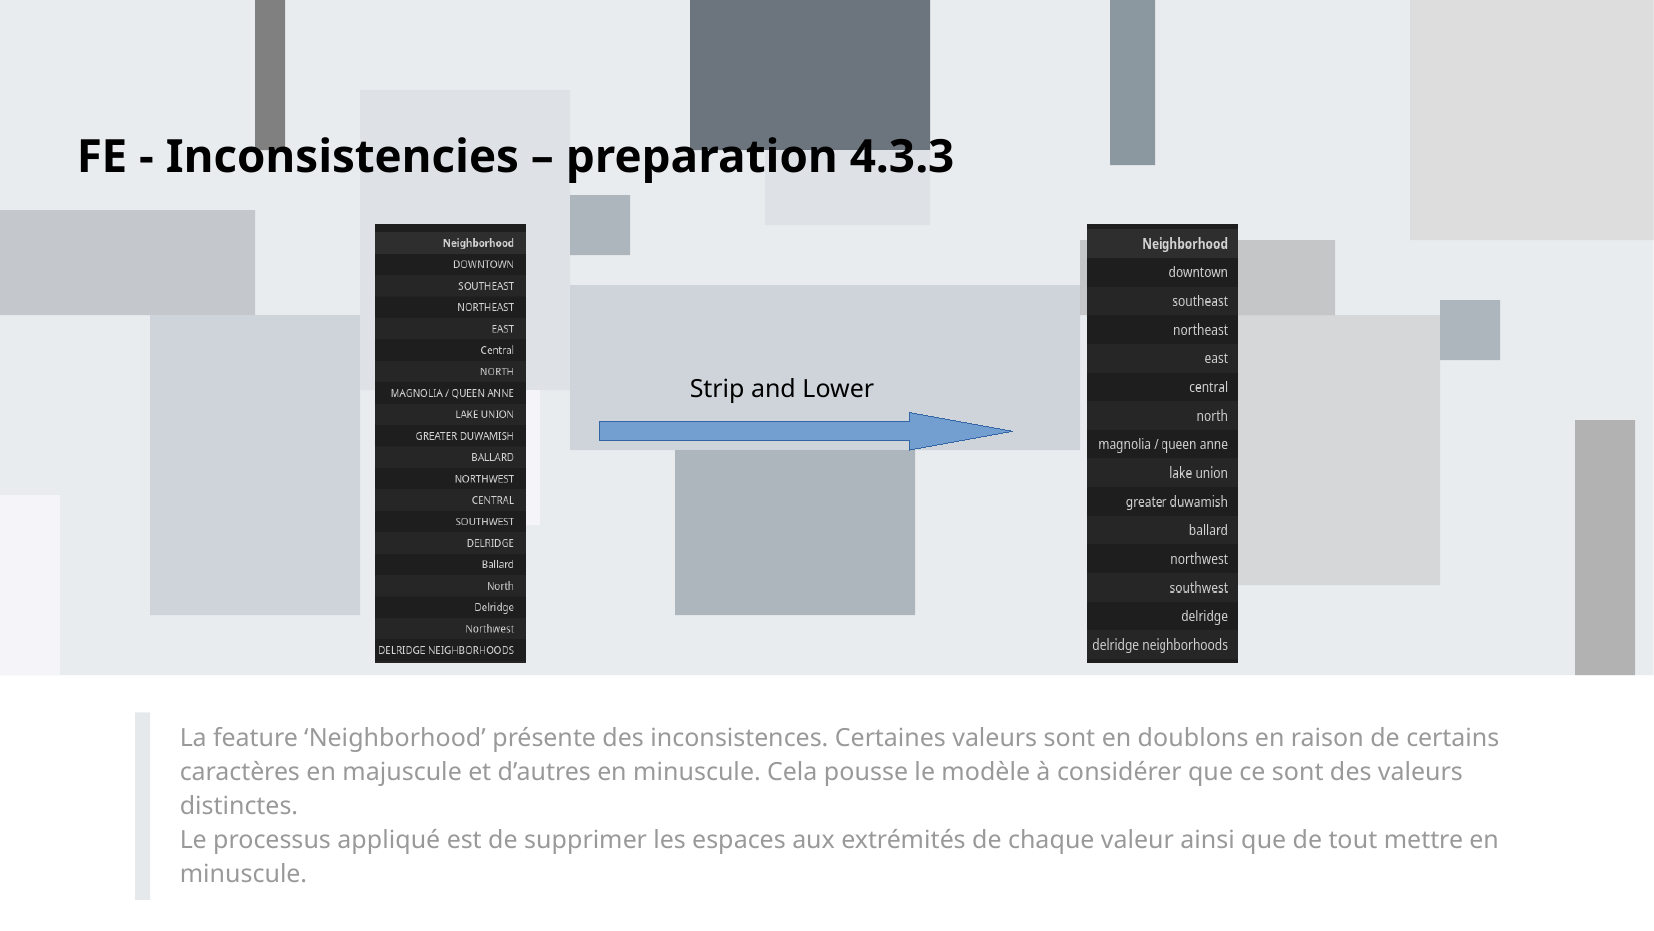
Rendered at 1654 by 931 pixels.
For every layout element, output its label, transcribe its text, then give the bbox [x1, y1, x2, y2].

picture [1087, 224, 1238, 663]
text_box Strip and Lower [675, 363, 901, 413]
text_box [135, 712, 151, 900]
text_box [599, 412, 1013, 451]
title FE - Inconsistencies – preparation 4.3.3 [76, 76, 1565, 233]
text_box La feature ‘Neighborhood’ présente des inconsistences. Certaines valeurs sont en doublons en raison de certains caractères en majuscule et d’autres en minuscule. Cela pousse le modèle à considérer que ce sont des valeurs distinctes. Le processus appliqué est de supprimer les espaces aux extrémités de chaque valeur ainsi que de tout mettre en minuscule. [165, 712, 1538, 898]
picture [375, 224, 526, 663]
